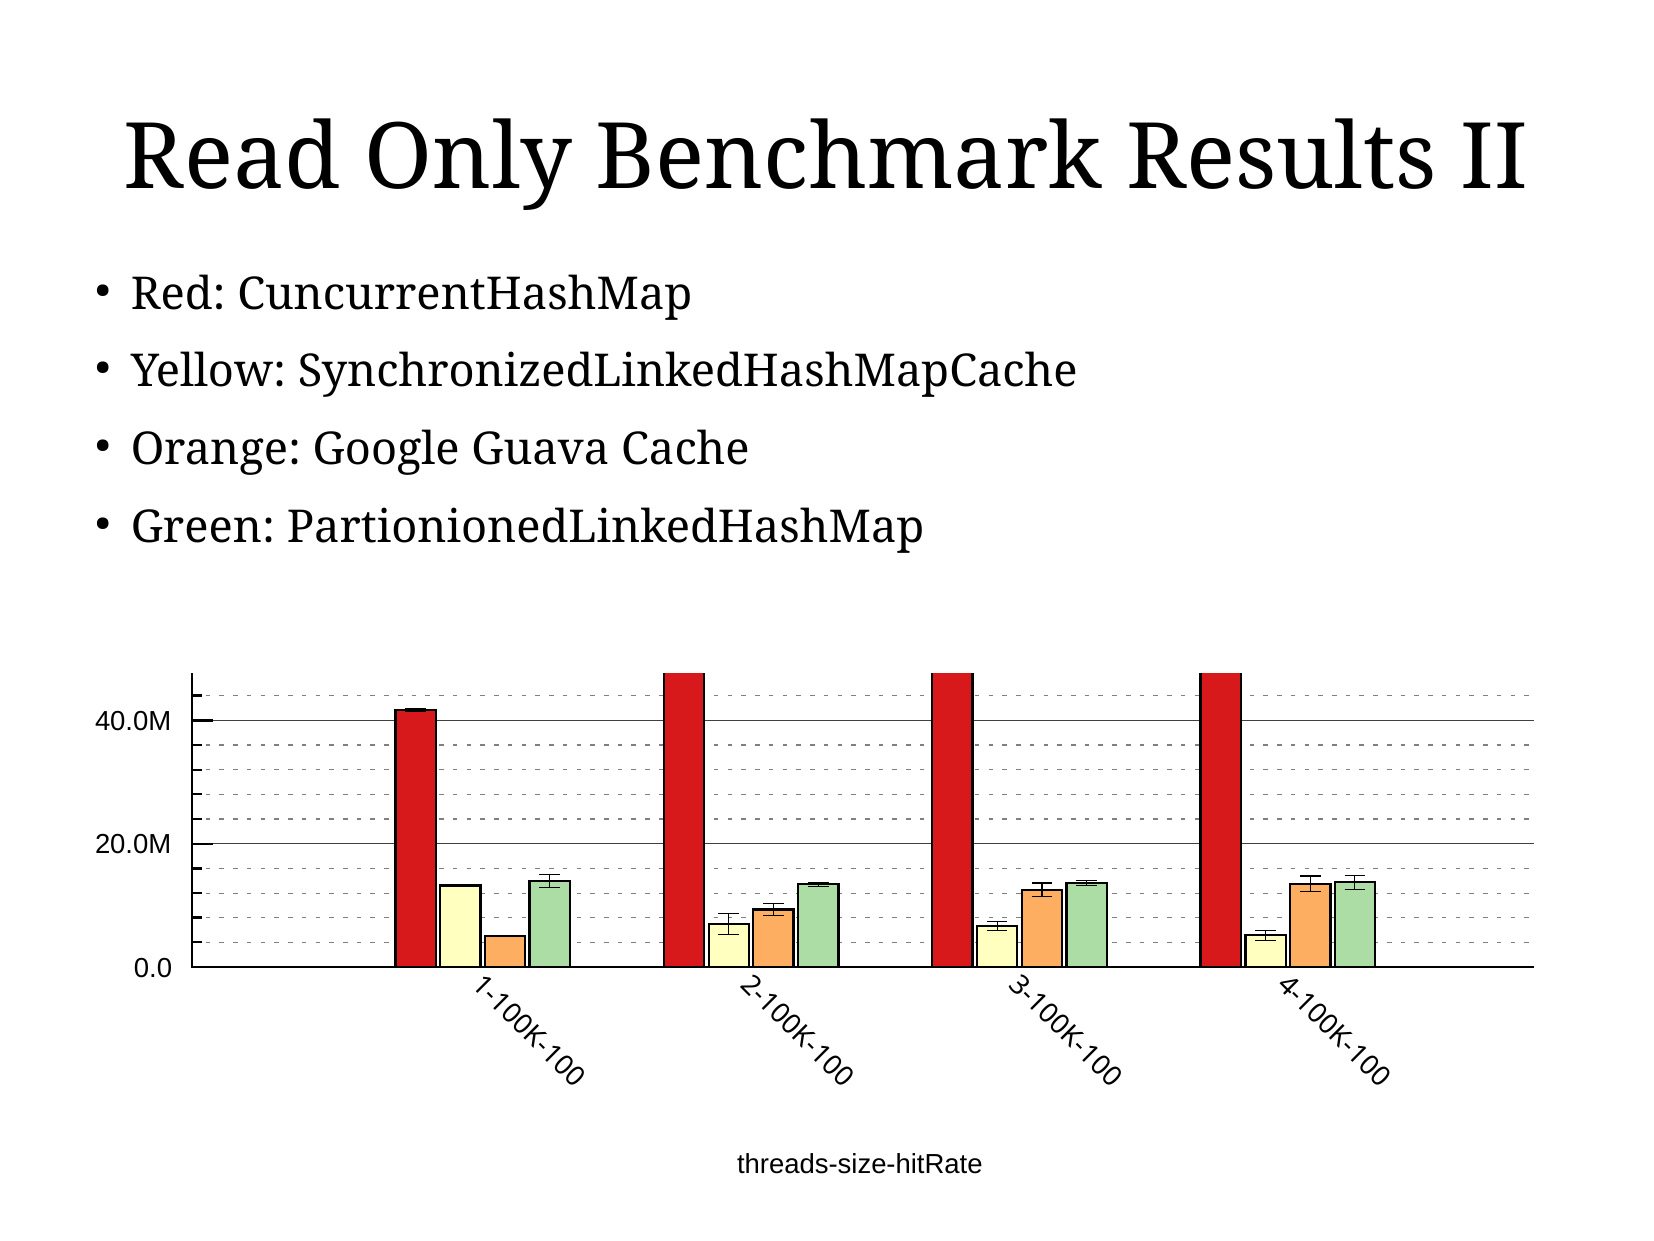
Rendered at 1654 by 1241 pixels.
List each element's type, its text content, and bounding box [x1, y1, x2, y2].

picture [0, 673, 1574, 1193]
list Red: CuncurrentHashMap Yellow: SynchronizedLinkedHashMapCache Orange: Google Guava Cache Green: PartionionedLinkedHashMap [82, 261, 1087, 567]
title Read Only Benchmark Results II [82, 49, 1571, 257]
